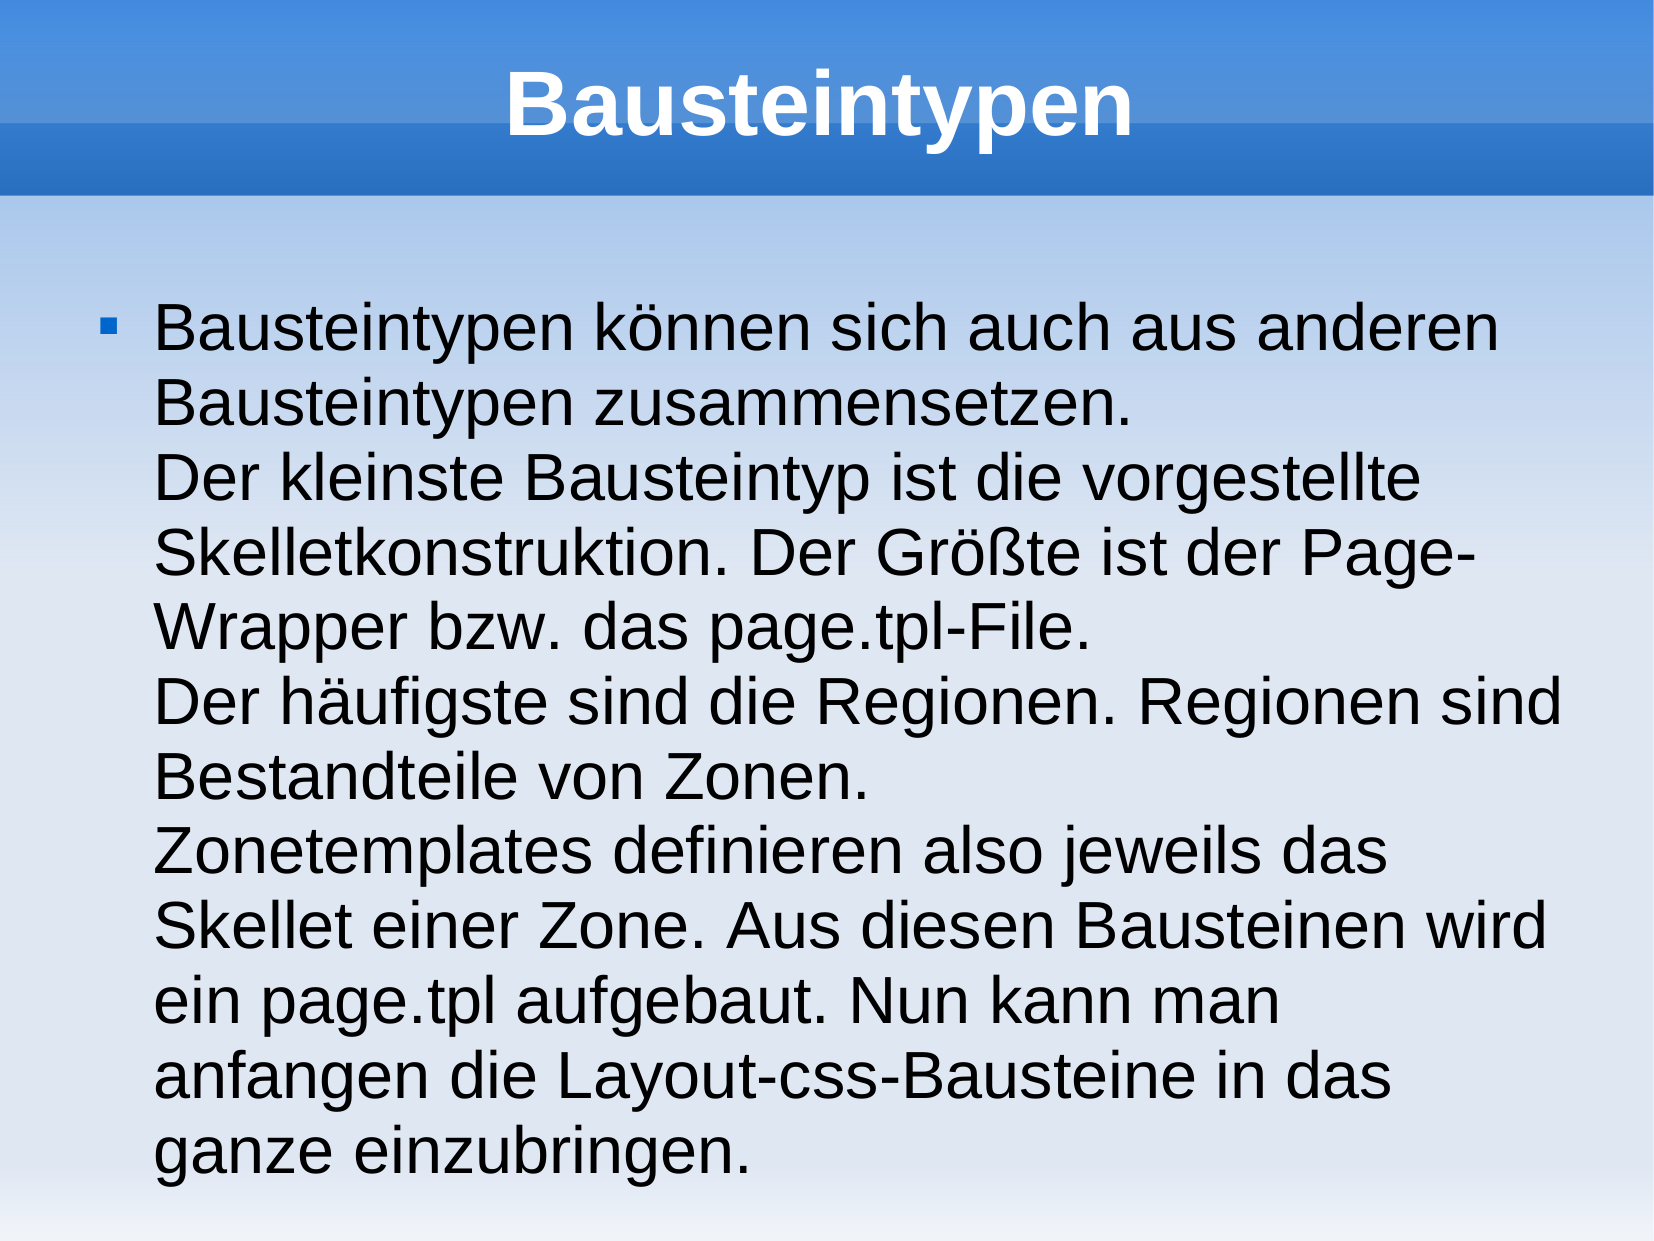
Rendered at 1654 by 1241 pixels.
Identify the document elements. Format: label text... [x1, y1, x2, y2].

title Bausteintypen [76, 7, 1565, 200]
picture [0, 0, 1654, 1241]
list Bausteintypen können sich auch aus anderen Bausteintypen zusammensetzen. Der kleinste Bausteintyp ist die vorgestellte Skelletkonstruktion. Der Größte ist der Page-Wrapper bzw. das page.tpl-File. Der häufigste sind die Regionen. Regionen sind Bestandteile von Zonen. Zonetemplates definieren also jeweils das Skellet einer Zone. Aus diesen Bausteinen wird ein page.tpl aufgebaut. Nun kann man anfangen die Layout-css-Bausteine in das ganze einzubringen. [82, 290, 1571, 1188]
